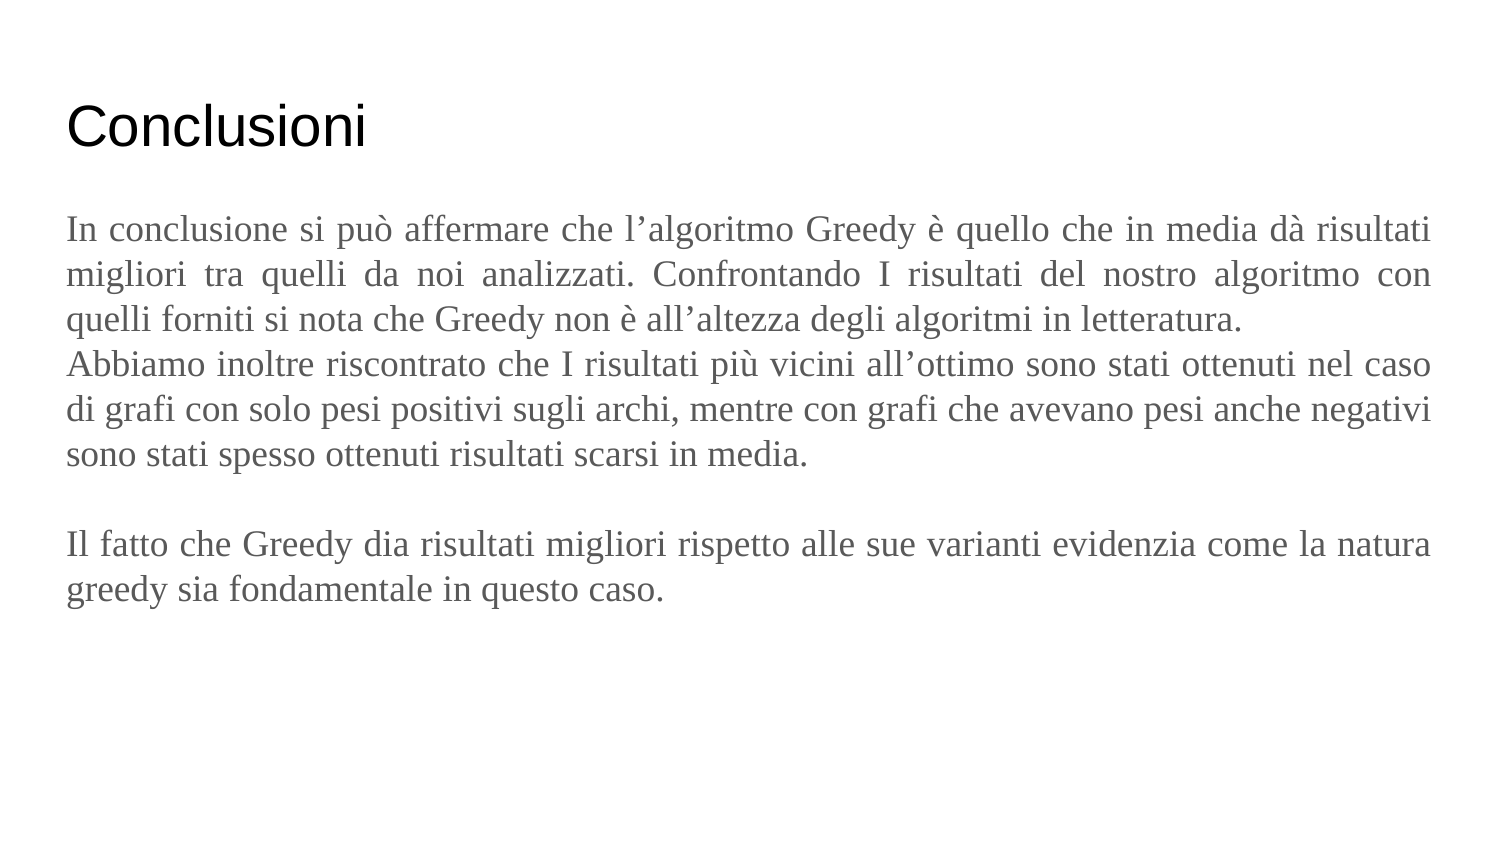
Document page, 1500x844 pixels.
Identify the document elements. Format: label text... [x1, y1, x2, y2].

list In conclusione si può affermare che l’algoritmo Greedy è quello che in media dà risultati migliori tra quelli da noi analizzati. Confrontando I risultati del nostro algoritmo con quelli forniti si nota che Greedy non è all’altezza degli algoritmi in letteratura. Abbiamo inoltre riscontrato che I risultati più vicini all’ottimo sono stati ottenuti nel caso di grafi con solo pesi positivi sugli archi, mentre con grafi che avevano pesi anche negativi sono stati spesso ottenuti risultati scarsi in media. Il fatto che Greedy dia risultati migliori rispetto alle sue varianti evidenzia come la natura greedy sia fondamentale in questo caso. [51, 189, 1449, 750]
title Conclusioni [51, 72, 1449, 167]
